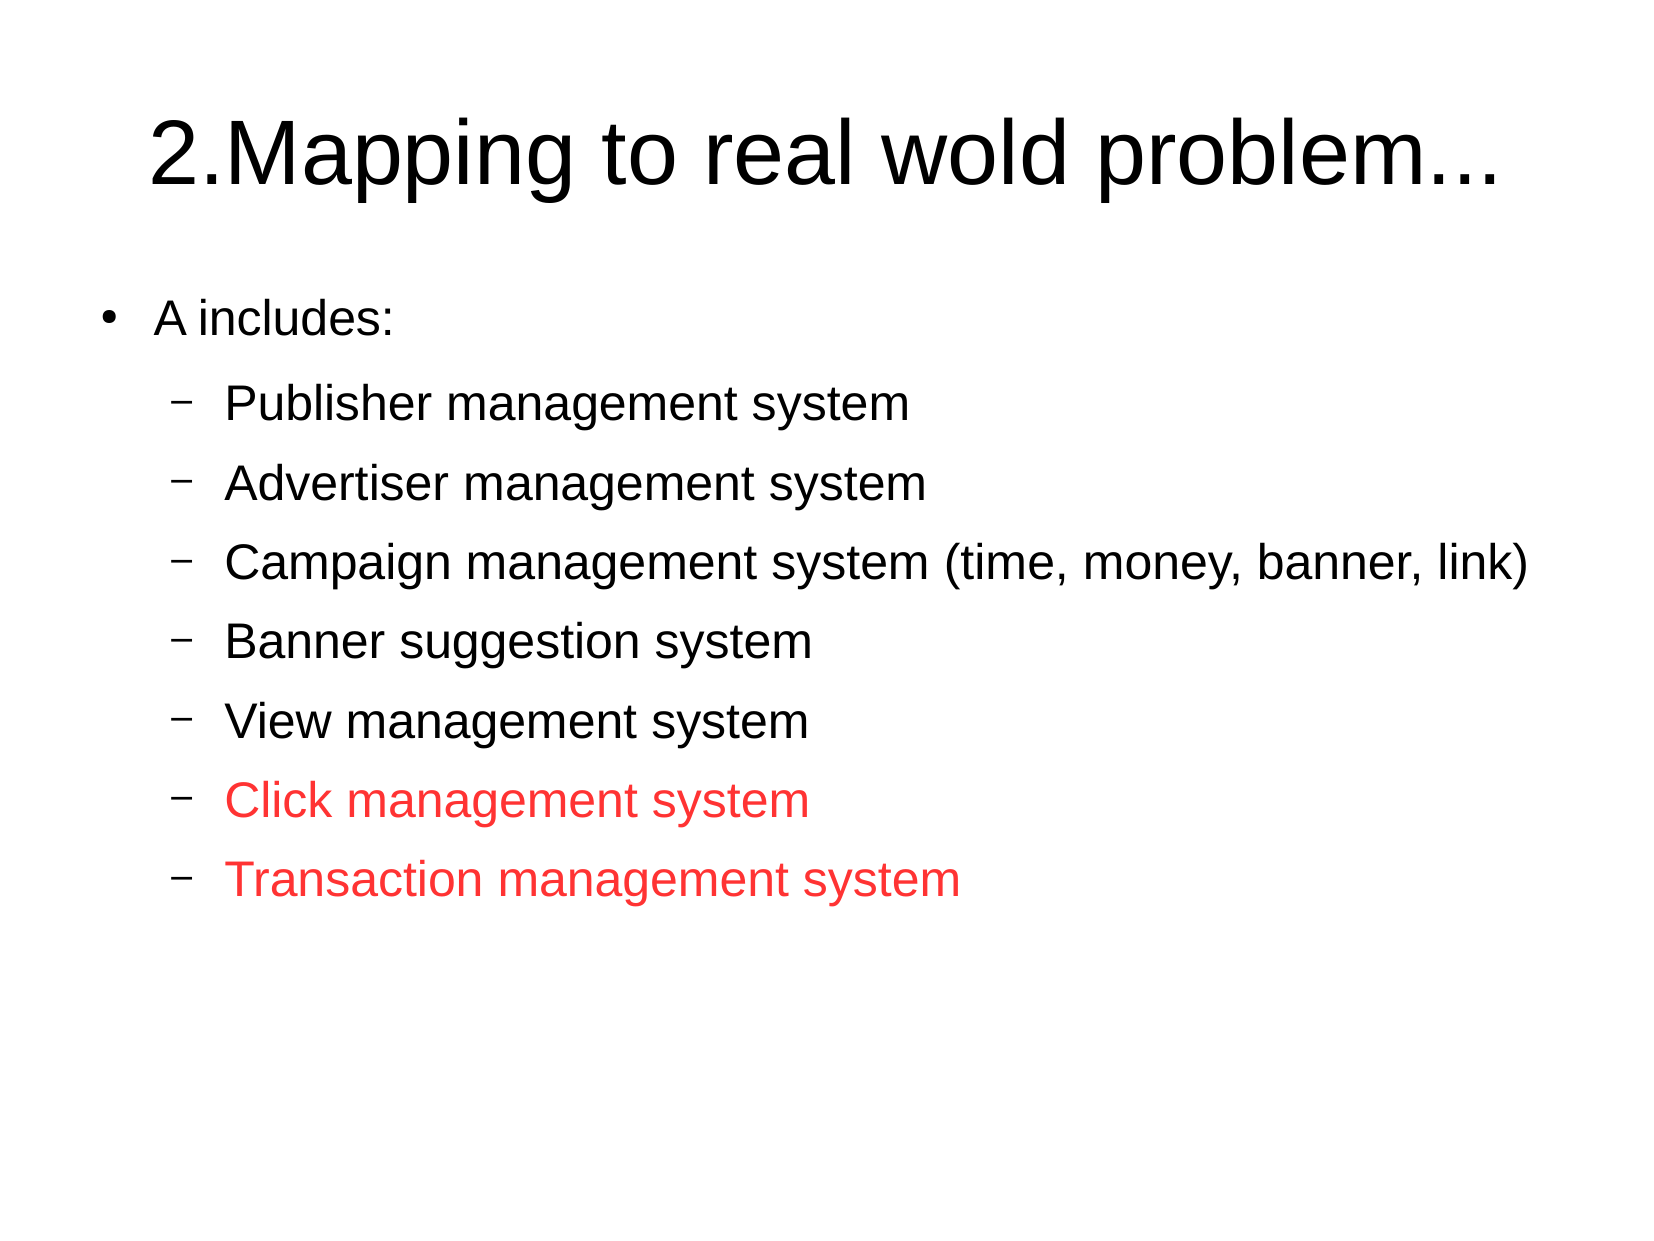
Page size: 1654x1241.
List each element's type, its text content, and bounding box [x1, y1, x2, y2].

title 2.Mapping to real wold problem... [82, 49, 1571, 257]
list A includes: Publisher management system Advertiser management system Campaign management system (time, money, banner, link) Banner suggestion system View management system Click management system Transaction management system [82, 290, 1571, 1010]
